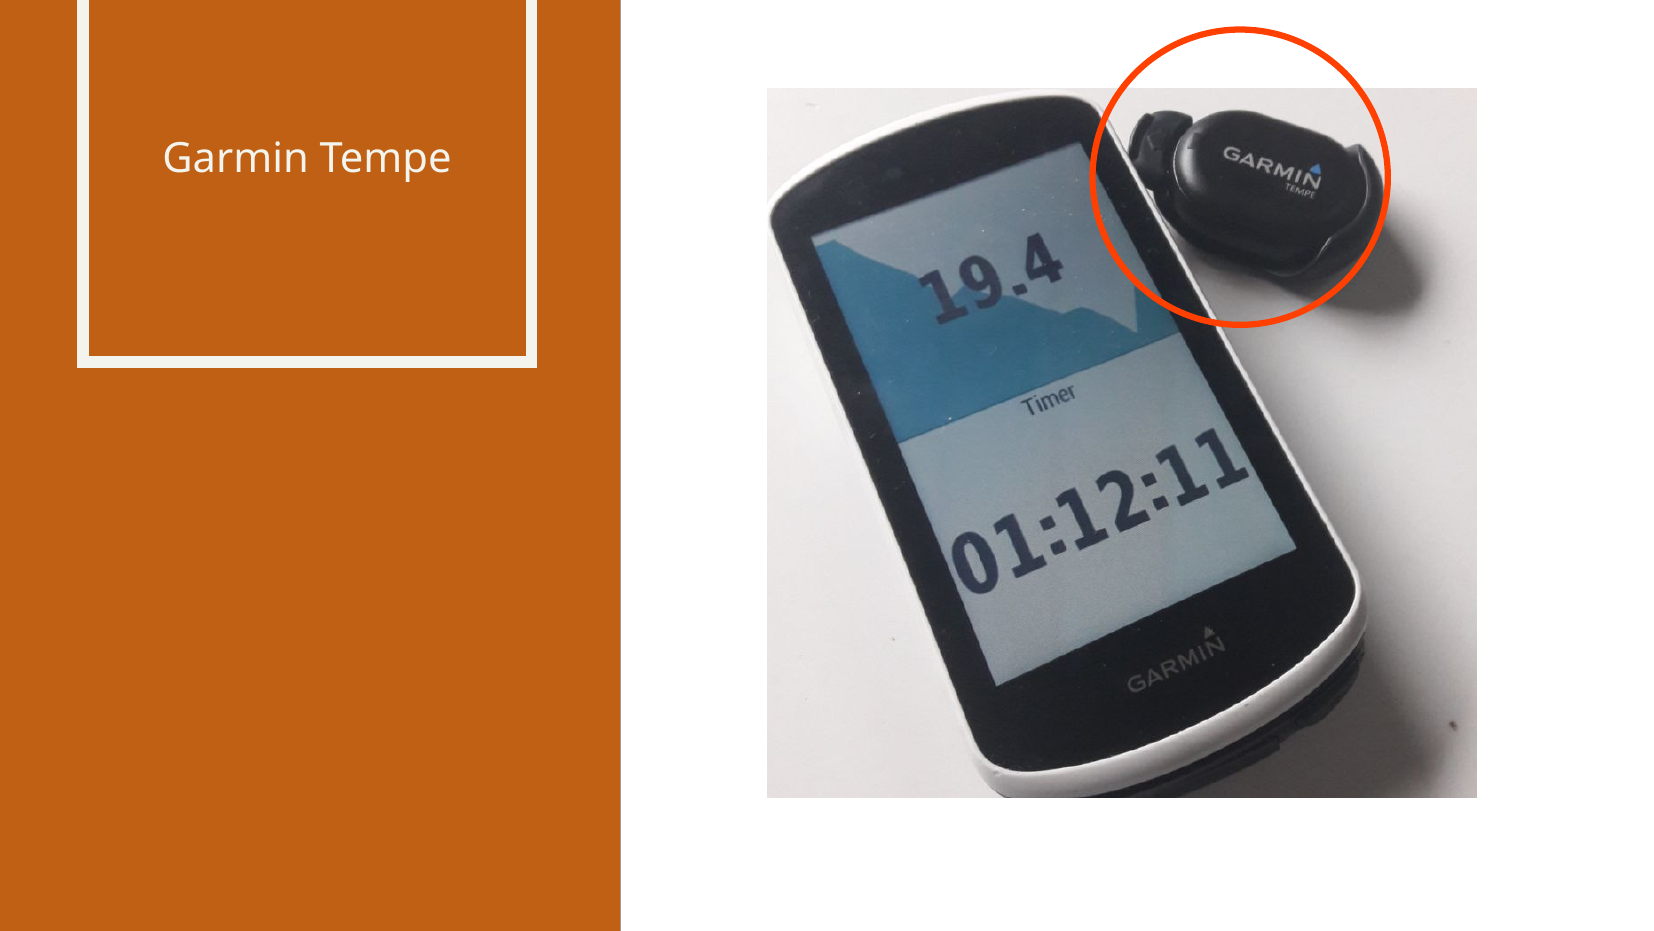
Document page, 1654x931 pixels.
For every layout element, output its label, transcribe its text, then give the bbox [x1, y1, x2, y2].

title Garmin Tempe [82, 0, 532, 362]
picture [0, 0, 1654, 931]
